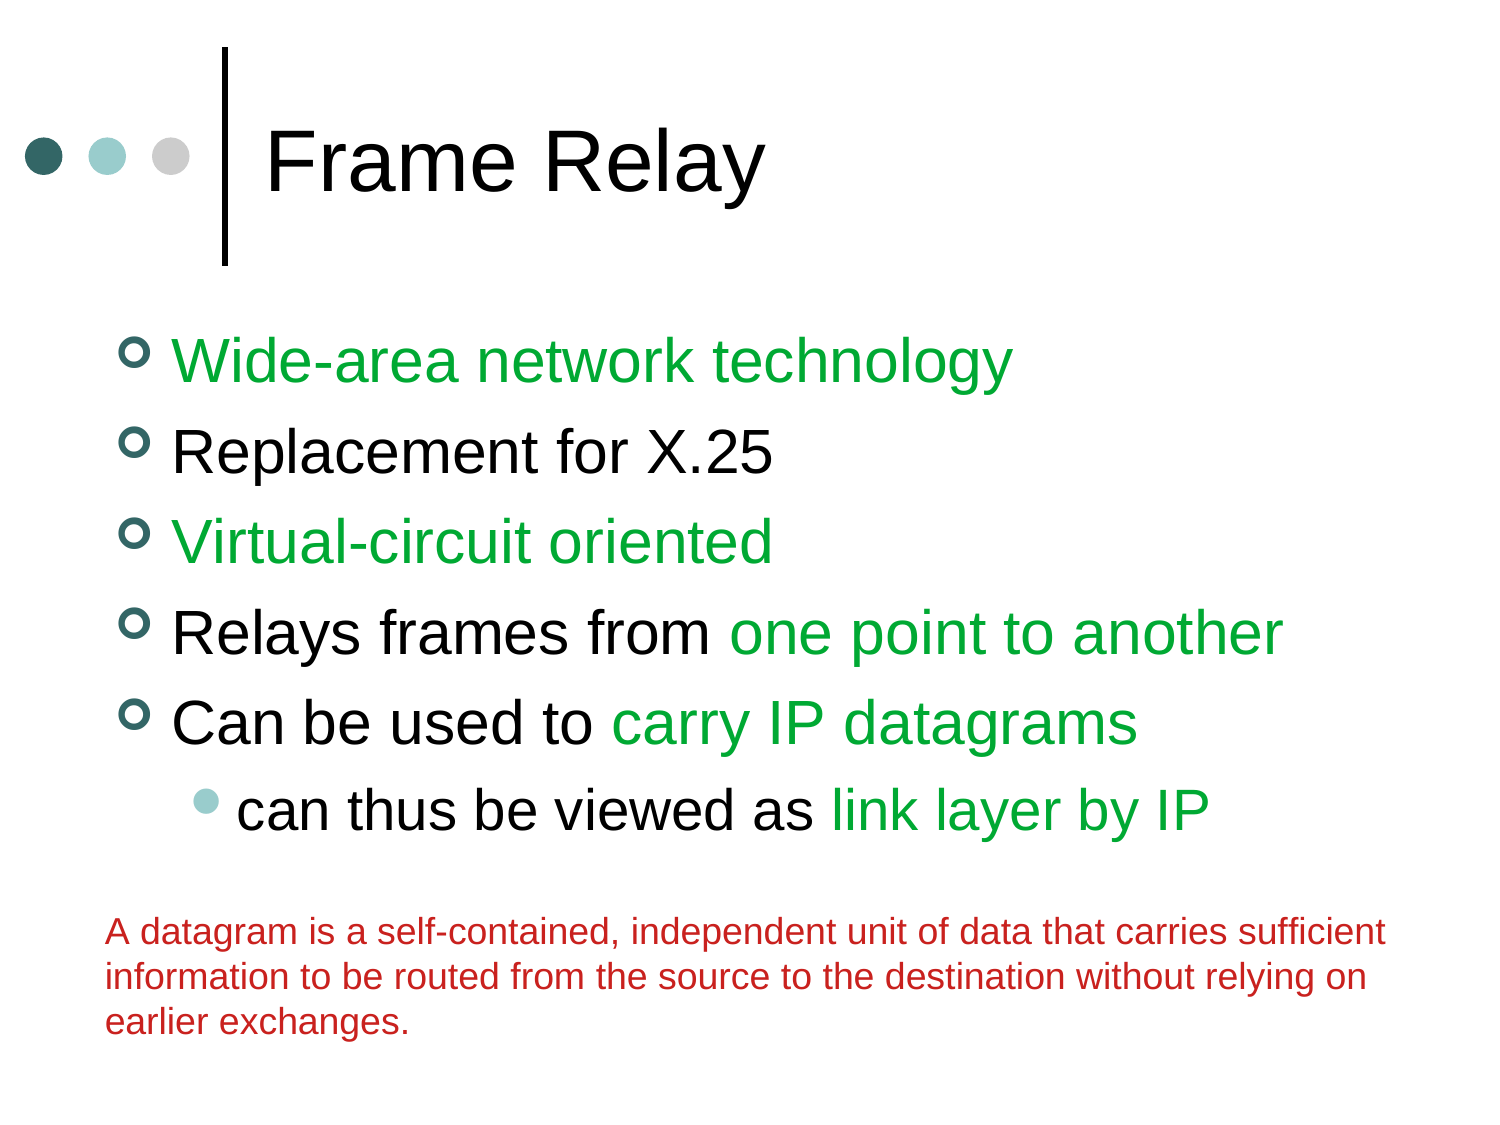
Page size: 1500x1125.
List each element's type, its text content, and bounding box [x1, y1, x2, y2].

list Wide-area network technology Replacement for X.25 Virtual-circuit oriented Relays frames from one point to another Can be used to carry IP datagrams can thus be viewed as link layer by IP [100, 312, 1400, 900]
text_box A datagram is a self-contained, independent unit of data that carries sufficient information to be routed from the source to the destination without relying on earlier exchanges. [90, 900, 1471, 1050]
title Frame Relay [249, 31, 1401, 282]
